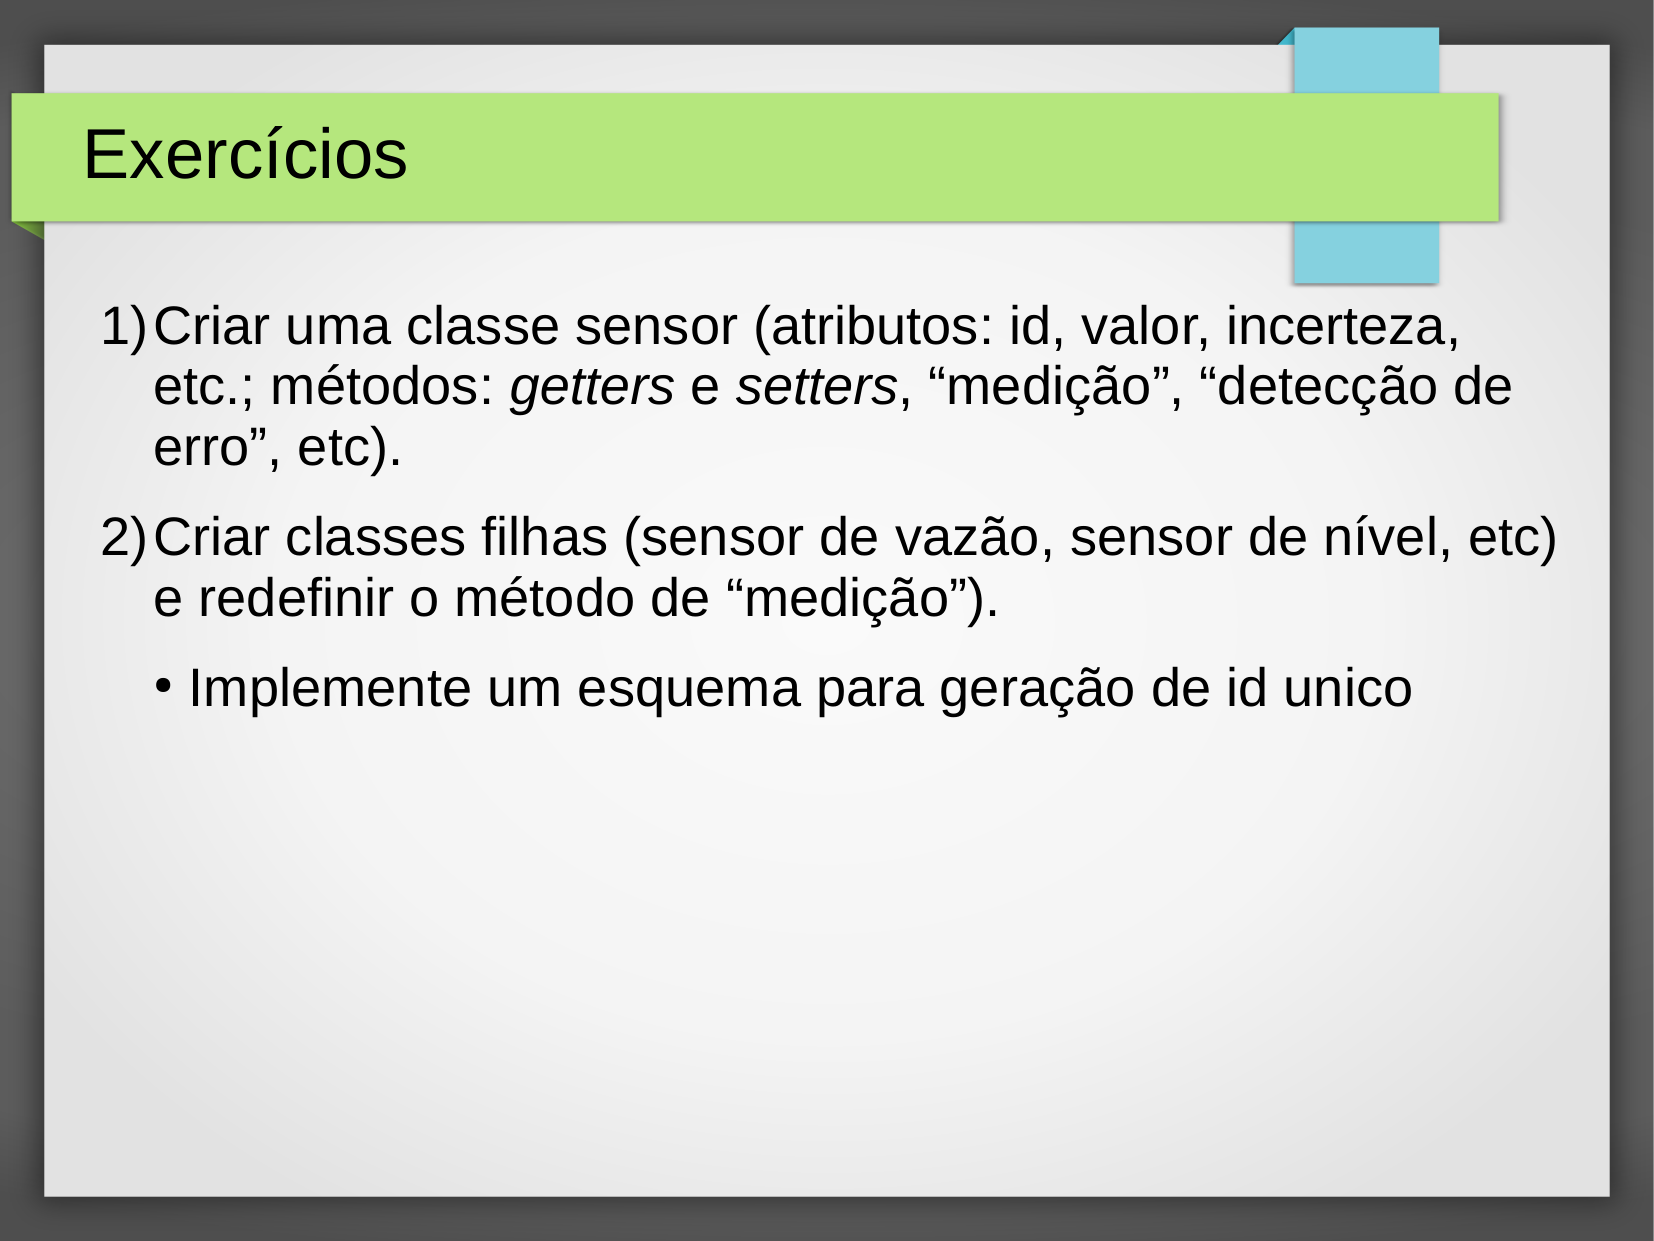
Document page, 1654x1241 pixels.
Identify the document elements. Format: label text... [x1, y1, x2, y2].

list Criar uma classe sensor (atributos: id, valor, incerteza, etc.; métodos: getters e setters, “medição”, “detecção de erro”, etc). Criar classes filhas (sensor de vazão, sensor de nível, etc) e redefinir o método de “medição”). Implemente um esquema para geração de id unico [82, 295, 1571, 1015]
title Exercícios [82, 94, 1264, 213]
picture [0, 0, 1654, 1241]
